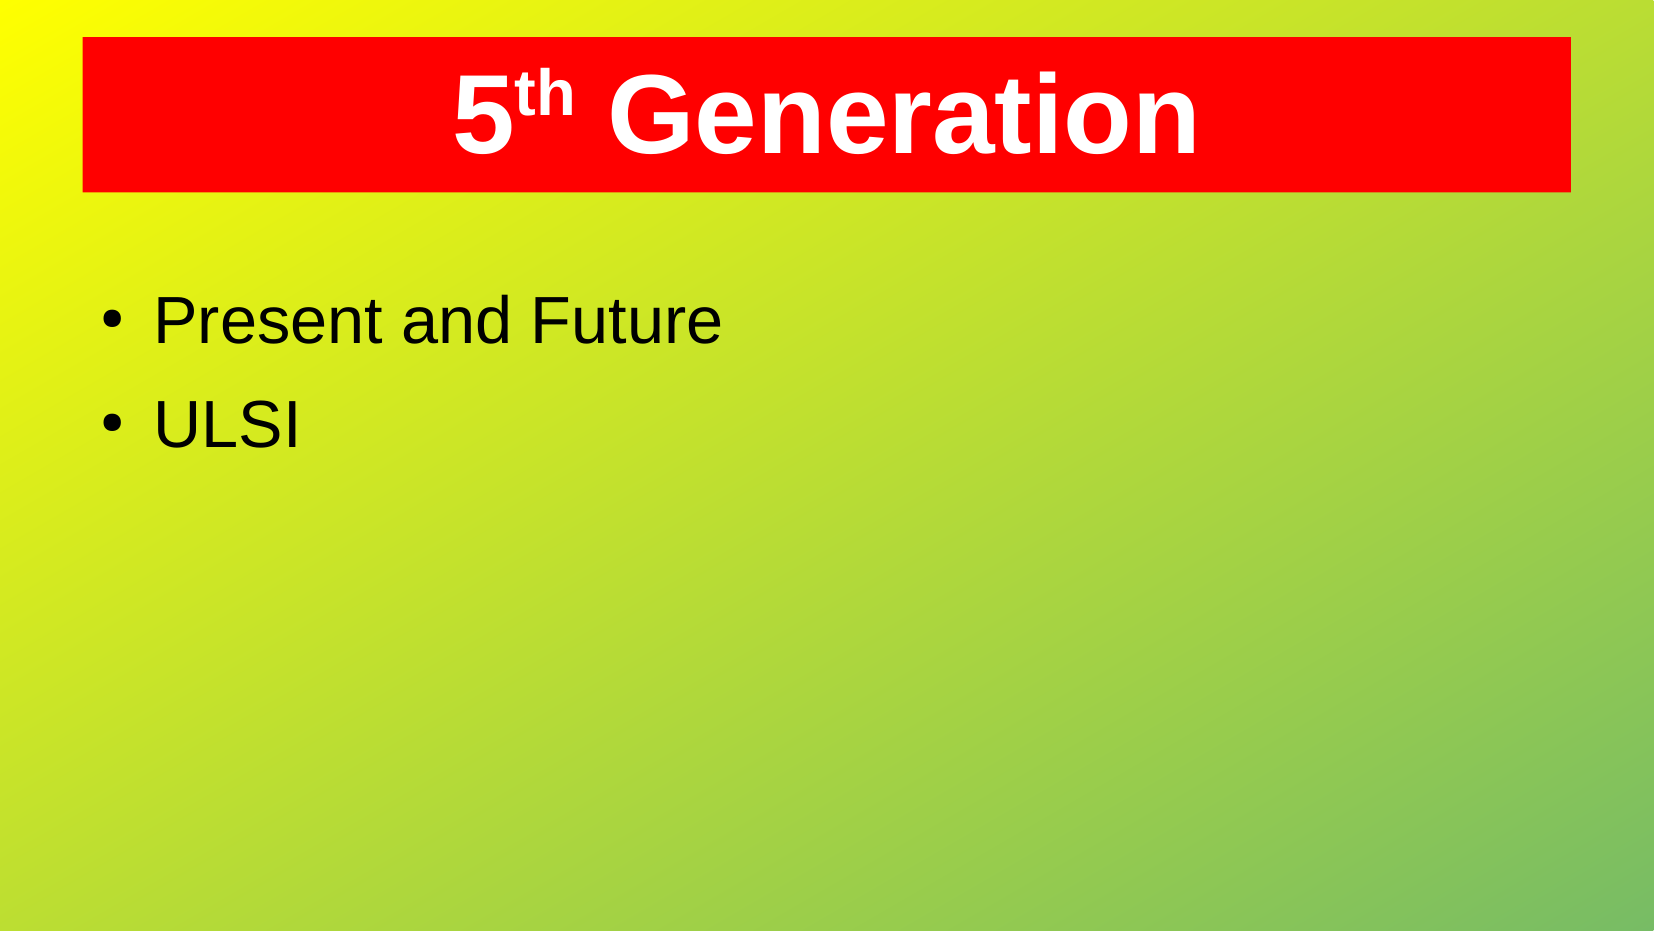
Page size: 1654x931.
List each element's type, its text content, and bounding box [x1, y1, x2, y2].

list Present and Future ULSI [82, 282, 1571, 822]
title 5th Generation [82, 37, 1571, 193]
